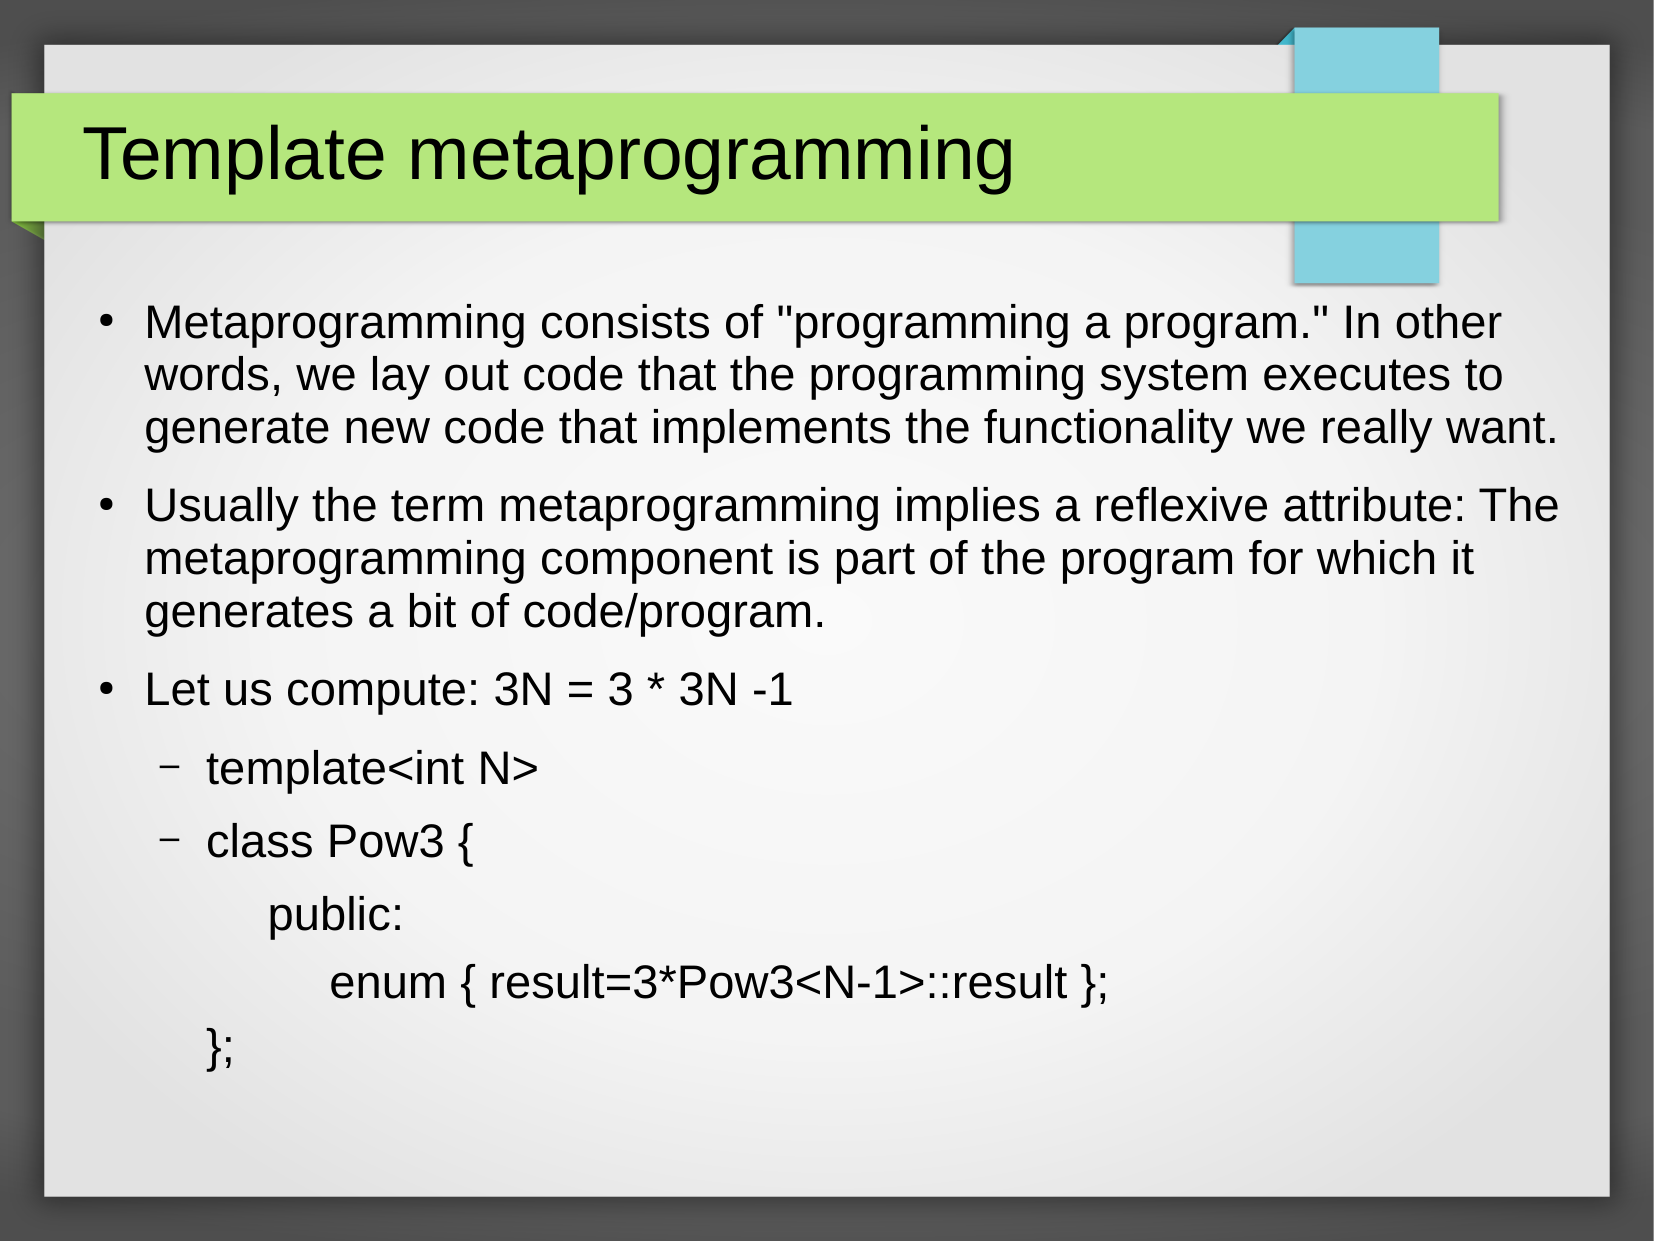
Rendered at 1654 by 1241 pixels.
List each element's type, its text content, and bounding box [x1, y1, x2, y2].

title Template metaprogramming [82, 94, 1264, 213]
list Metaprogramming consists of "programming a program." In other words, we lay out code that the programming system executes to generate new code that implements the functionality we really want. Usually the term metaprogramming implies a reflexive attribute: The metaprogramming component is part of the program for which it generates a bit of code/program. Let us compute: 3N = 3 * 3N -1 template<int N> class Pow3 { public: enum { result=3*Pow3<N-1>::result }; }; [82, 295, 1571, 1130]
picture [0, 0, 1654, 1241]
